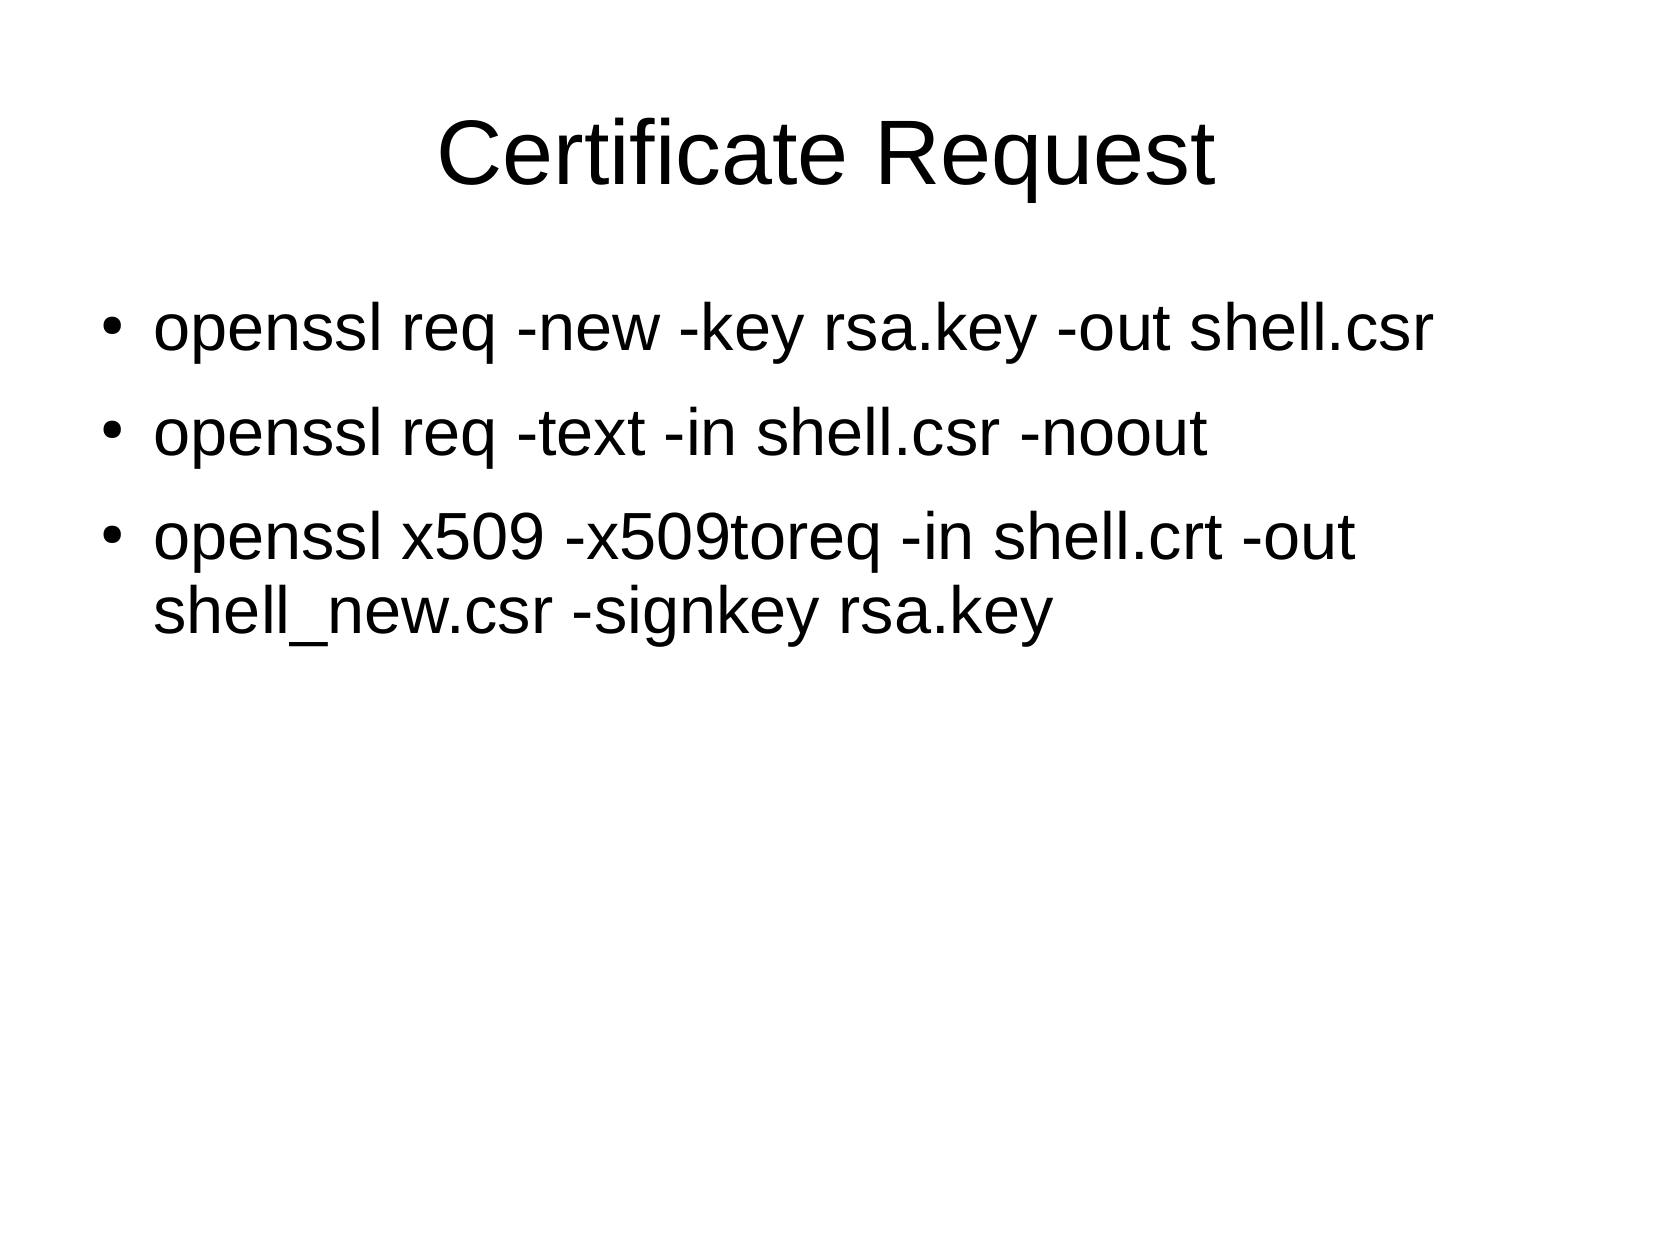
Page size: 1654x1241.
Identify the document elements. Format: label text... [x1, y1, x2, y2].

title Certificate Request [82, 49, 1571, 257]
list openssl req -new -key rsa.key -out shell.csr openssl req -text -in shell.csr -noout openssl x509 -x509toreq -in shell.crt -out shell_new.csr -signkey rsa.key [82, 290, 1571, 1010]
